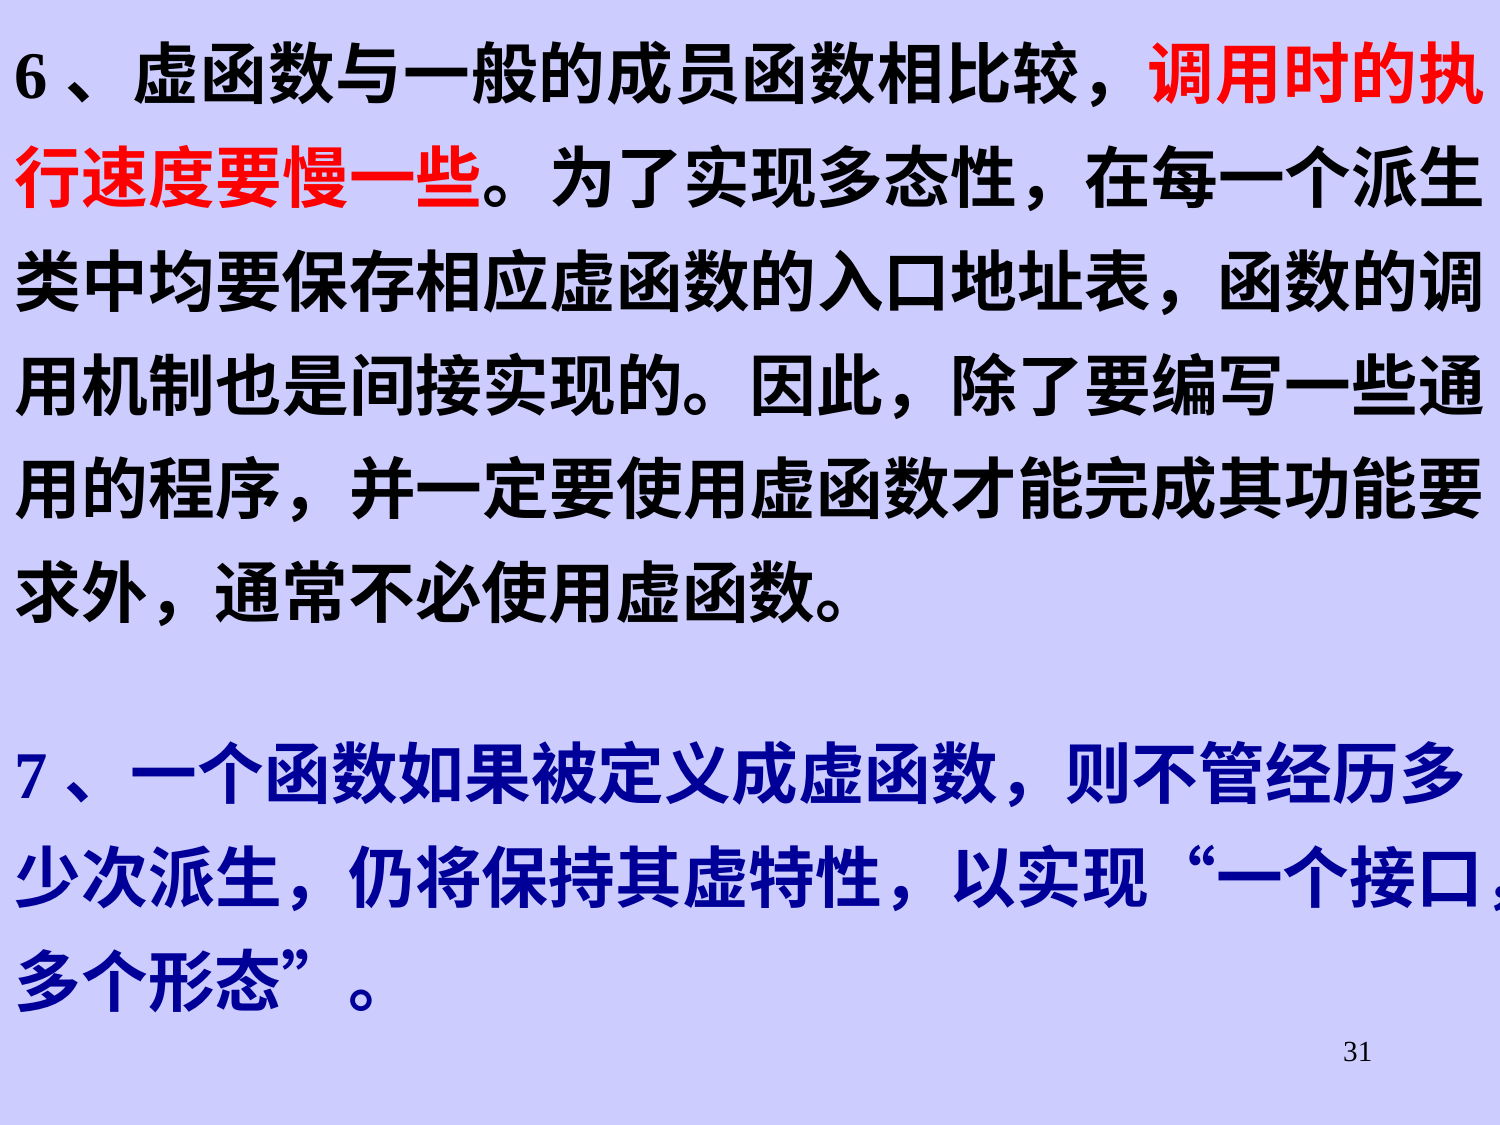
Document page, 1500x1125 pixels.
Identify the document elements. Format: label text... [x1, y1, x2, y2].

text_box 6、虚函数与一般的成员函数相比较，调用时的执行速度要慢一些。为了实现多态性，在每一个派生类中均要保存相应虚函数的入口地址表，函数的调用机制也是间接实现的。因此，除了要编写一些通用的程序，并一定要使用虚函数才能完成其功能要求外，通常不必使用虚函数。 [0, 0, 1500, 640]
text_box <编号> [1074, 1028, 1388, 1101]
text_box 7、一个函数如果被定义成虚函数，则不管经历多少次派生，仍将保持其虚特性，以实现“一个接口，多个形态”。 [0, 699, 1500, 1028]
